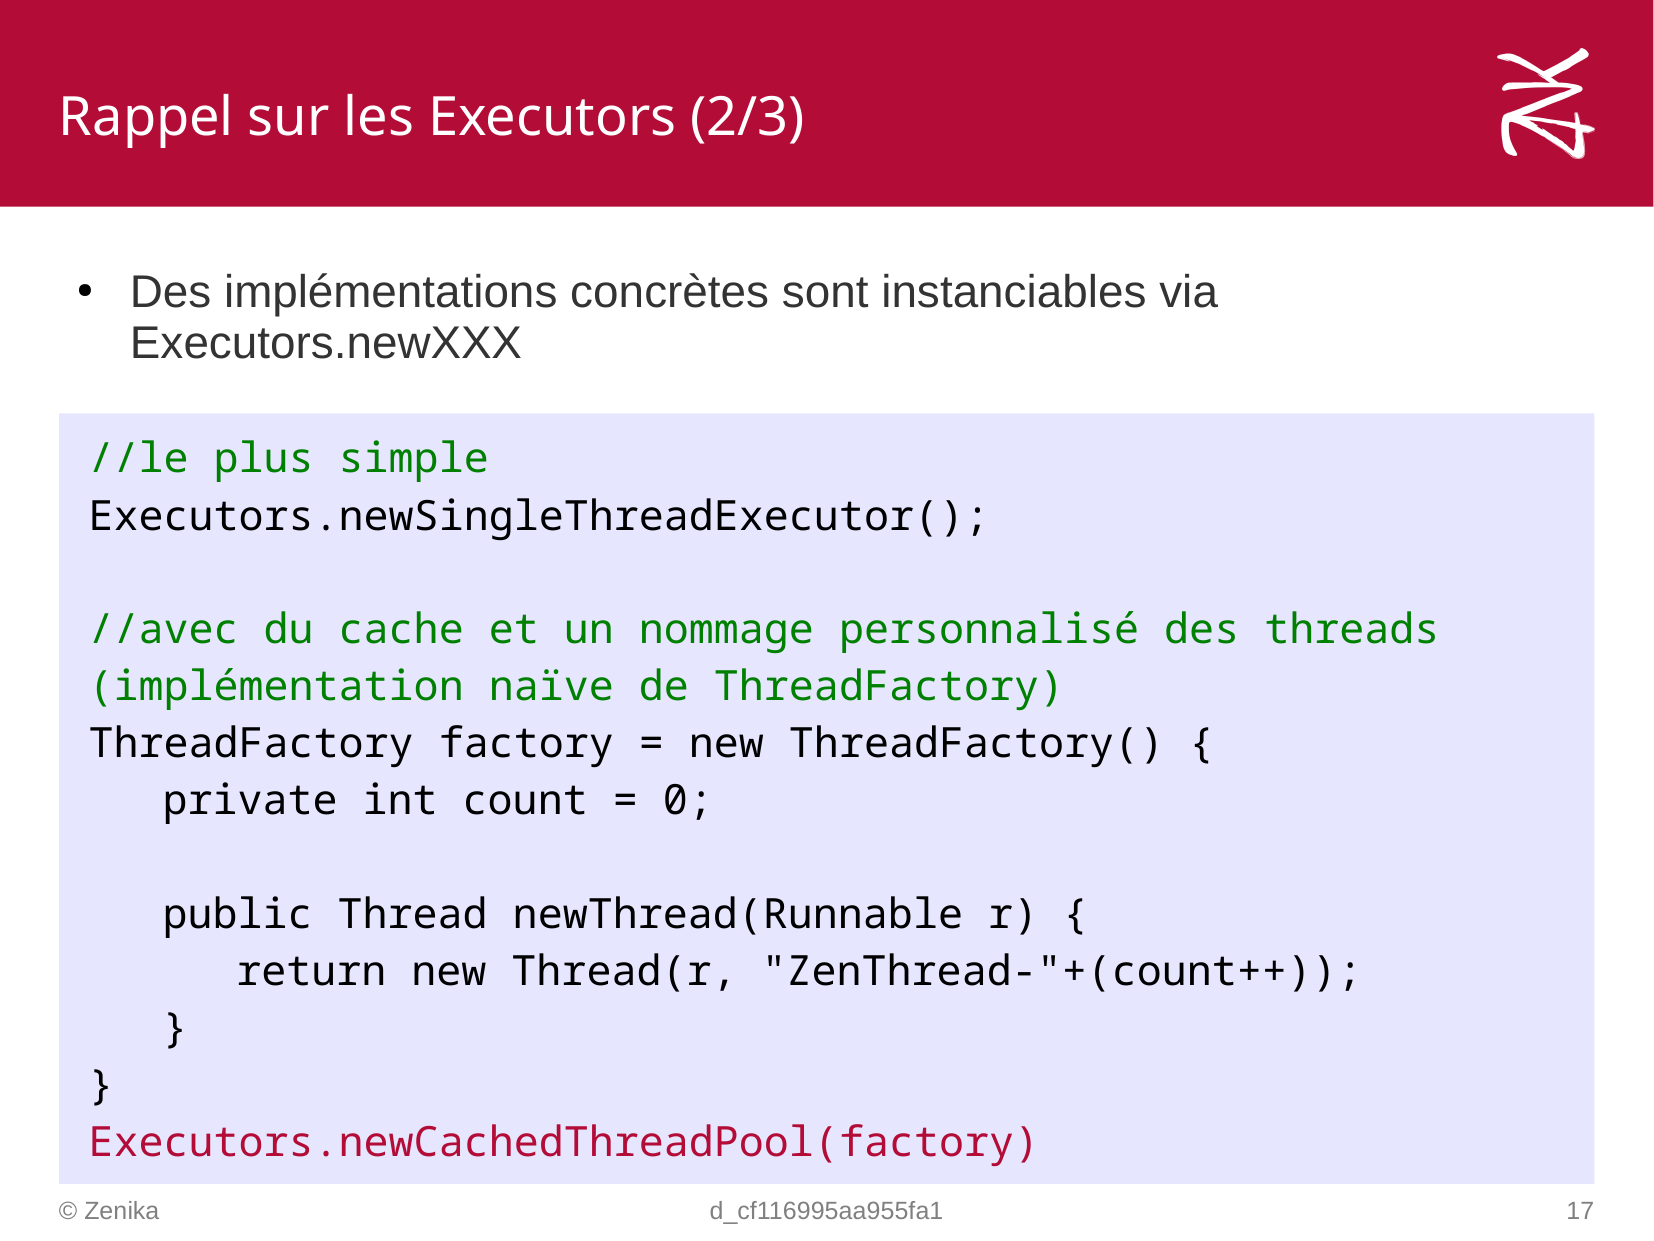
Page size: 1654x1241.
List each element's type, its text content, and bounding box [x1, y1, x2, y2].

title Rappel sur les Executors (2/3) [59, 40, 1595, 189]
list Des implémentations concrètes sont instanciables via Executors.newXXX [59, 265, 1595, 413]
text_box //le plus simple Executors.newSingleThreadExecutor(); //avec du cache et un nommage personnalisé des threads (implémentation naïve de ThreadFactory) ThreadFactory factory = new ThreadFactory() { private int count = 0; public Thread newThread(Runnable r) { return new Thread(r, "ZenThread-"+(count++)); } } Executors.newCachedThreadPool(factory) [59, 413, 1595, 1074]
